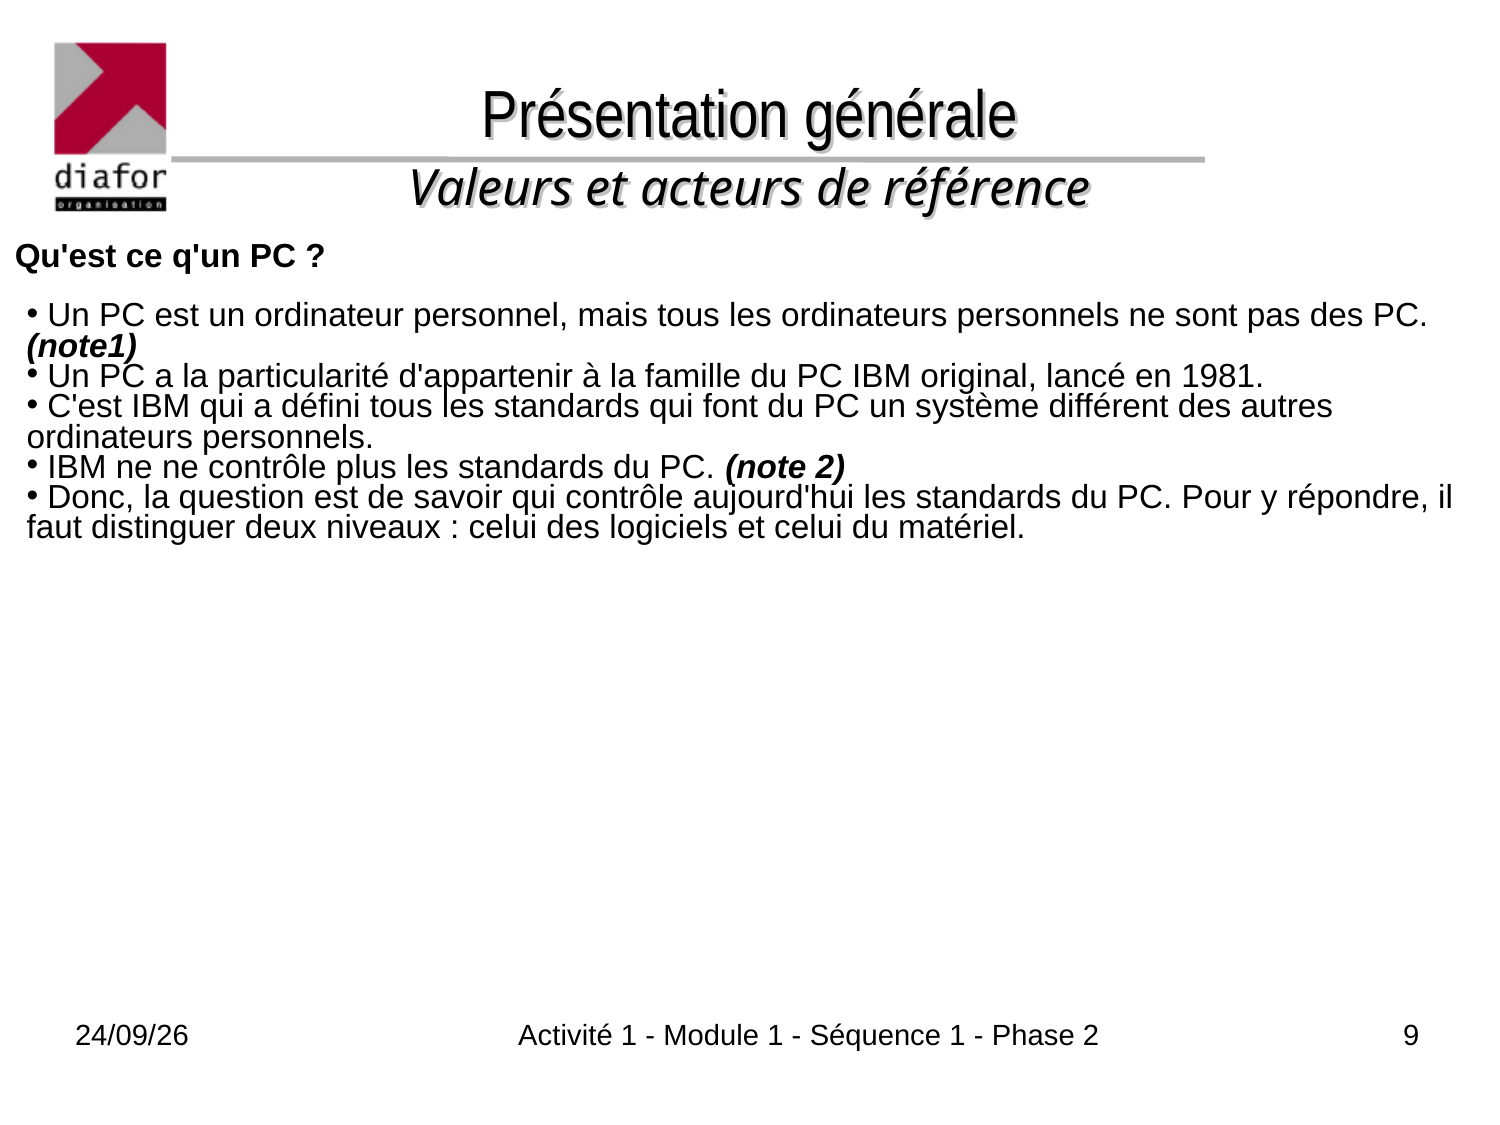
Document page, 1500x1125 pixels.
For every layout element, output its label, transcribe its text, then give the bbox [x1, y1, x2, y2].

picture [53, 42, 168, 213]
text_box Qu'est ce q'un PC ? [0, 236, 341, 282]
text_box Un PC est un ordinateur personnel, mais tous les ordinateurs personnels ne sont pas des PC. (note1) Un PC a la particularité d'appartenir à la famille du PC IBM original, lancé en 1981. C'est IBM qui a défini tous les standards qui font du PC un système différent des autres ordinateurs personnels. IBM ne ne contrôle plus les standards du PC. (note 2) Donc, la question est de savoir qui contrôle aujourd'hui les standards du PC. Pour y répondre, il faut distinguer deux niveaux : celui des logiciels et celui du matériel. [11, 295, 1500, 553]
title Présentation générale Valeurs et acteurs de référence [75, 45, 1426, 250]
